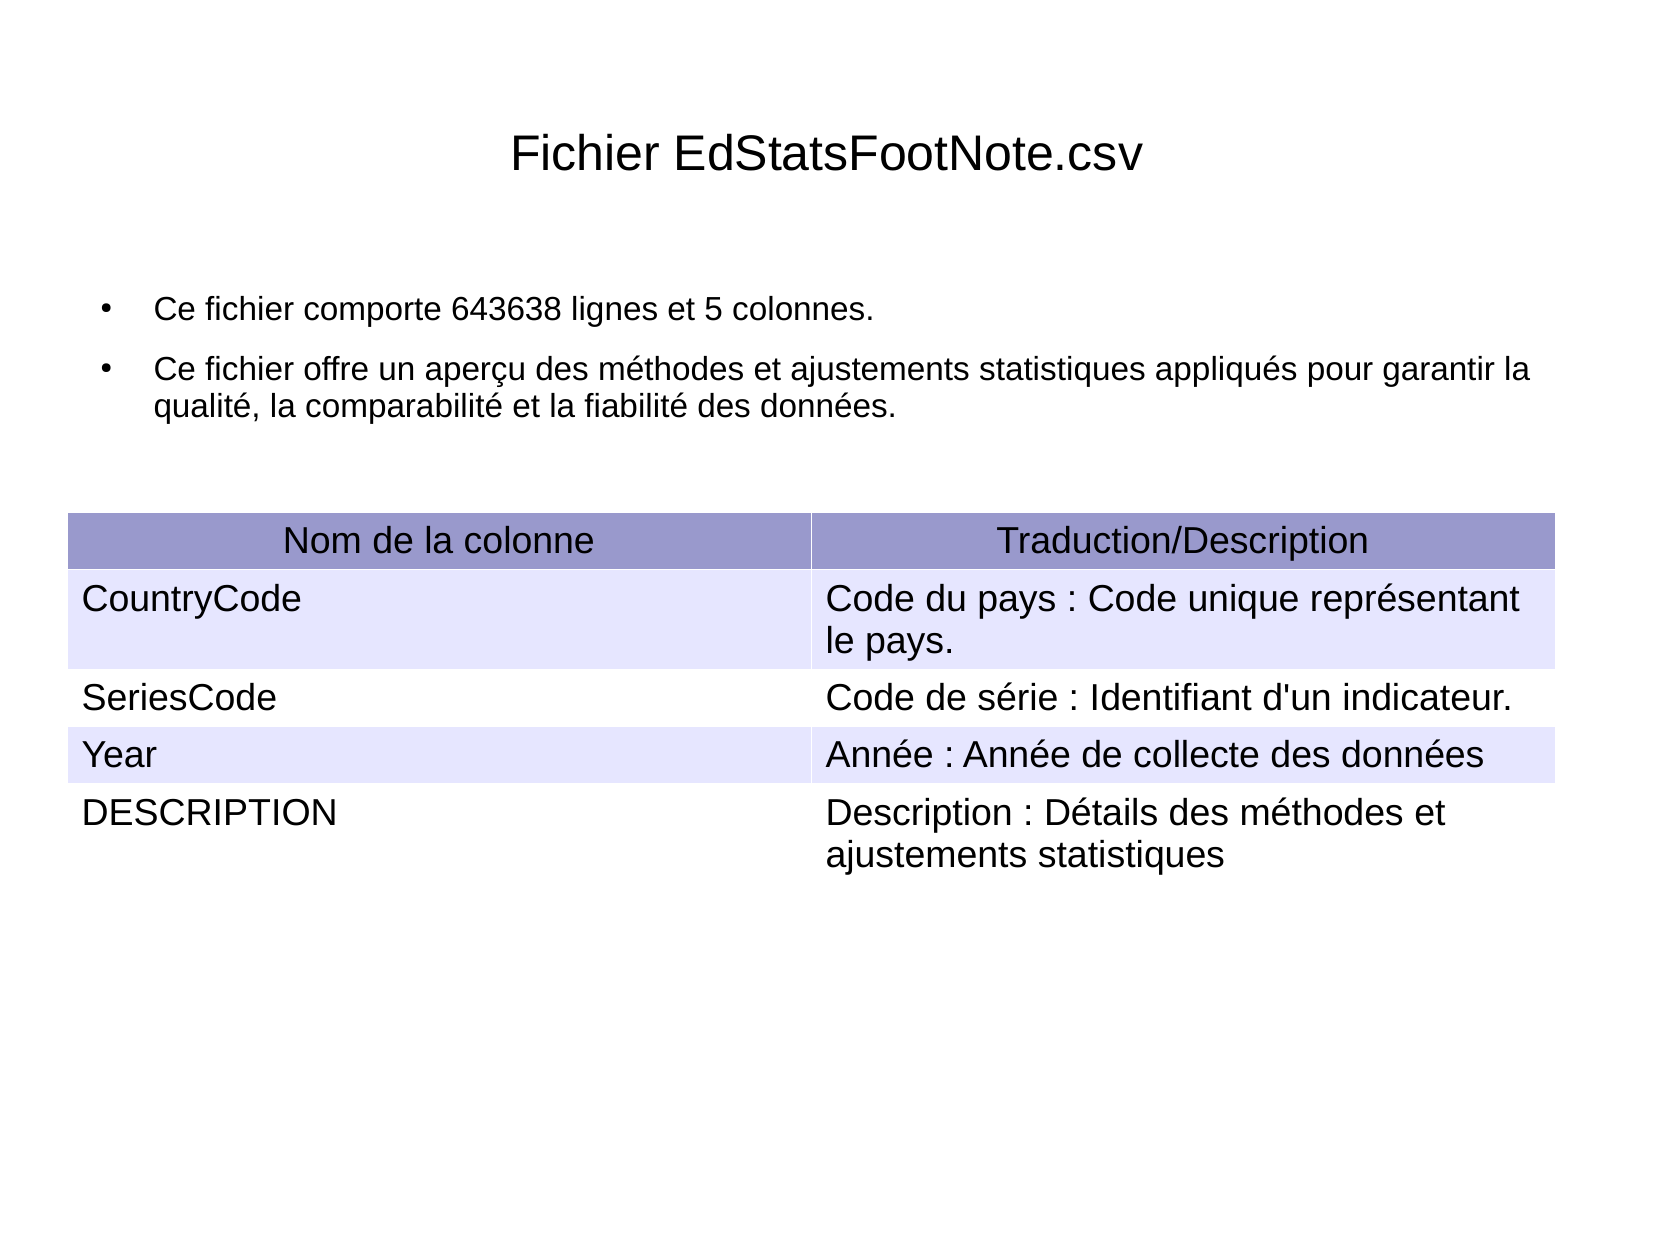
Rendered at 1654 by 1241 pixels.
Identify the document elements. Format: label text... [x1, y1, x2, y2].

table_cell SeriesCode [68, 670, 811, 726]
title Fichier EdStatsFootNote.csv [82, 49, 1571, 257]
table_cell Description : Détails des méthodes et ajustements statistiques [812, 784, 1555, 883]
table_cell DESCRIPTION [68, 784, 811, 883]
table_cell Année : Année de collecte des données [812, 727, 1555, 783]
table_header Nom de la colonne [68, 513, 811, 569]
table_cell CountryCode [68, 570, 811, 669]
table_cell Code du pays : Code unique représentant le pays. [812, 570, 1555, 669]
table_cell Year [68, 727, 811, 783]
list Ce fichier comporte 643638 lignes et 5 colonnes. Ce fichier offre un aperçu des méthodes et ajustements statistiques appliqués pour garantir la qualité, la comparabilité et la fiabilité des données. [82, 290, 1571, 502]
table_header Traduction/Description [812, 513, 1555, 569]
table_cell Code de série : Identifiant d'un indicateur. [812, 670, 1555, 726]
